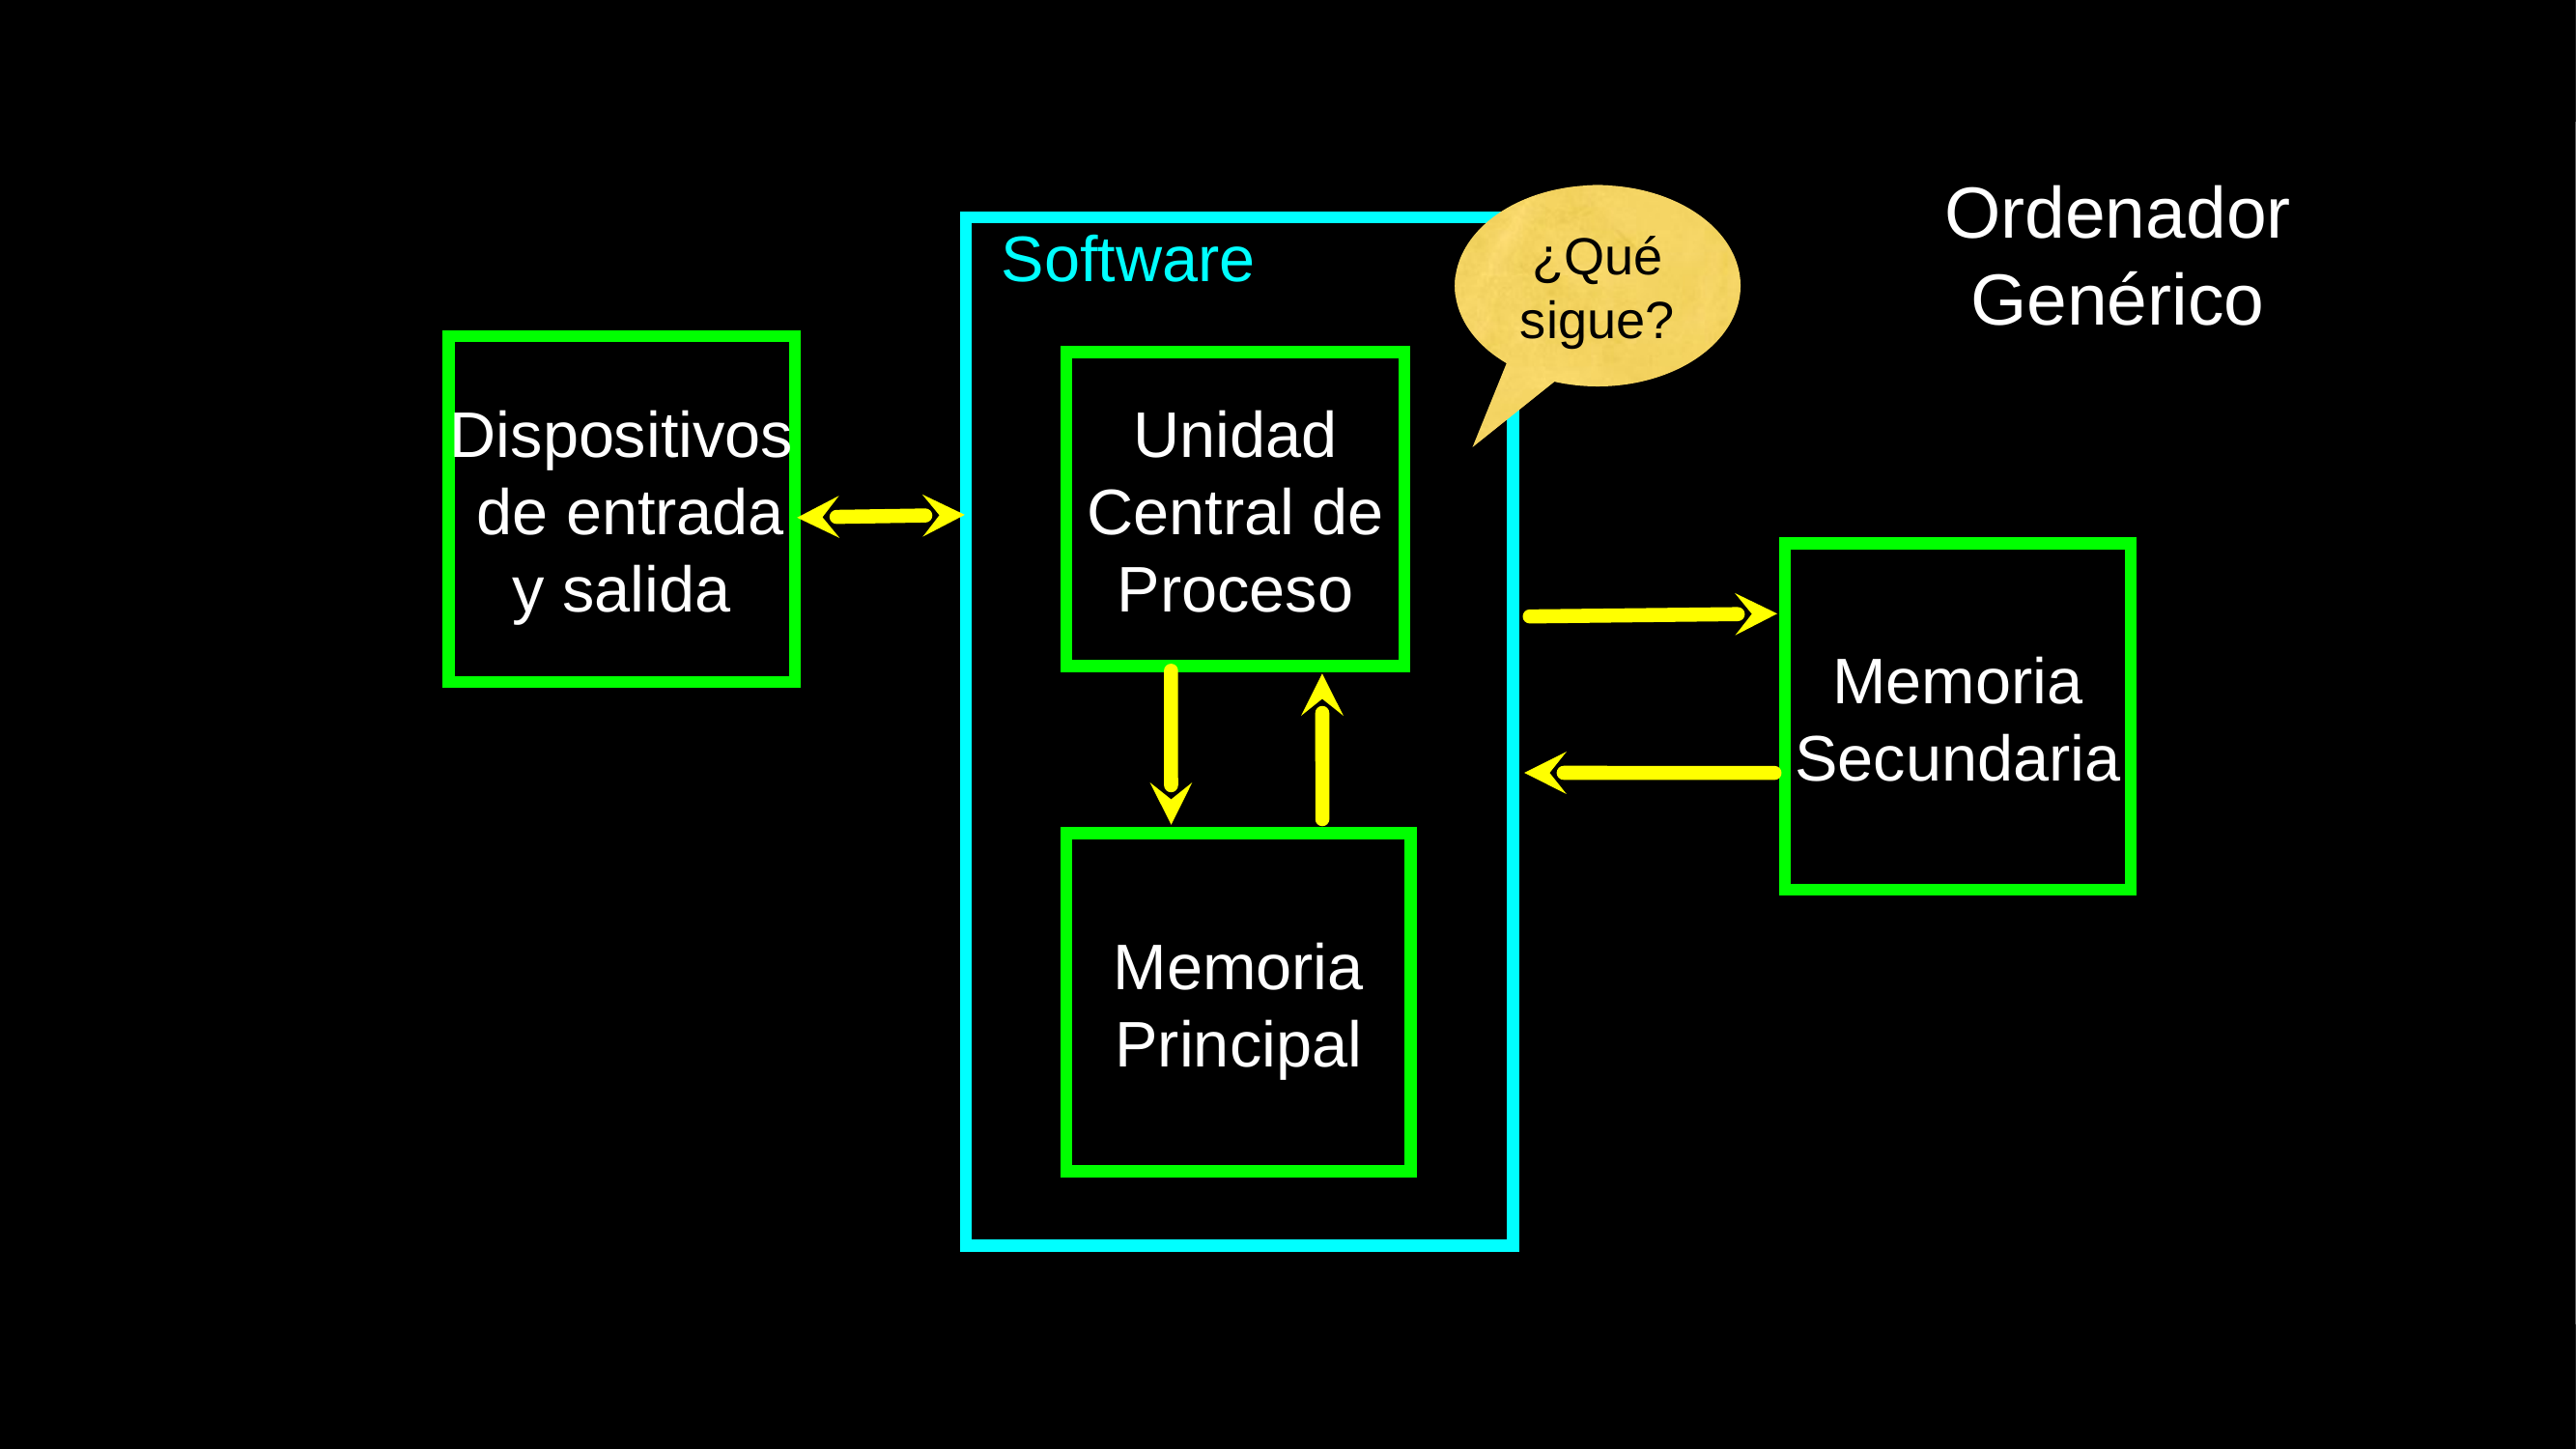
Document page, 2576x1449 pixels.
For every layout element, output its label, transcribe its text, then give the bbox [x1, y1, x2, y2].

text_box Memoria Secundaria [1784, 543, 2132, 890]
text_box Unidad Central de Proceso [1066, 352, 1405, 667]
text_box Memoria Principal [1066, 833, 1411, 1172]
text_box ¿Qué sigue? [1455, 185, 1741, 447]
text_box Software [965, 217, 1514, 1246]
text_box Dispositivos de entrada y salida [448, 335, 795, 683]
text_box Ordenador Genérico [1939, 161, 2296, 344]
